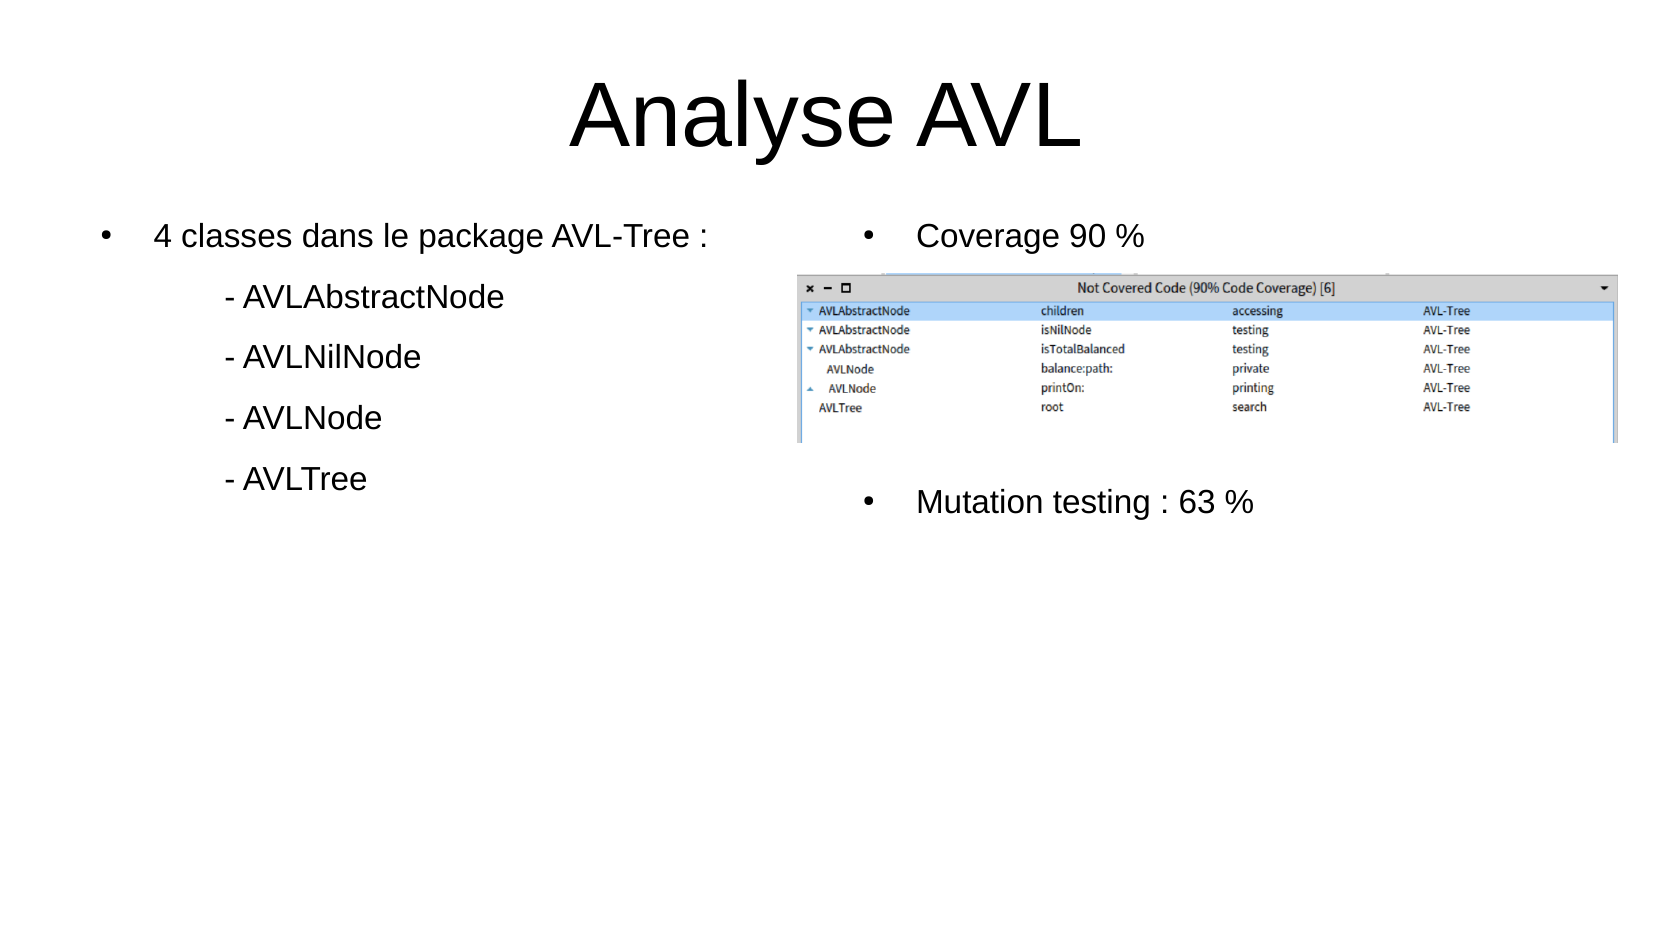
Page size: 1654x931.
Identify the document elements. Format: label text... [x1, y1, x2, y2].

list Coverage 90 % Mutation testing : 63 % [845, 443, 1572, 758]
list Coverage 90 % Mutation testing : 63 % [845, 217, 1572, 273]
picture [797, 273, 1618, 443]
list 4 classes dans le package AVL-Tree : - AVLAbstractNode - AVLNilNode - AVLNode - AVLTree [82, 217, 809, 758]
title Analyse AVL [82, 37, 1571, 193]
